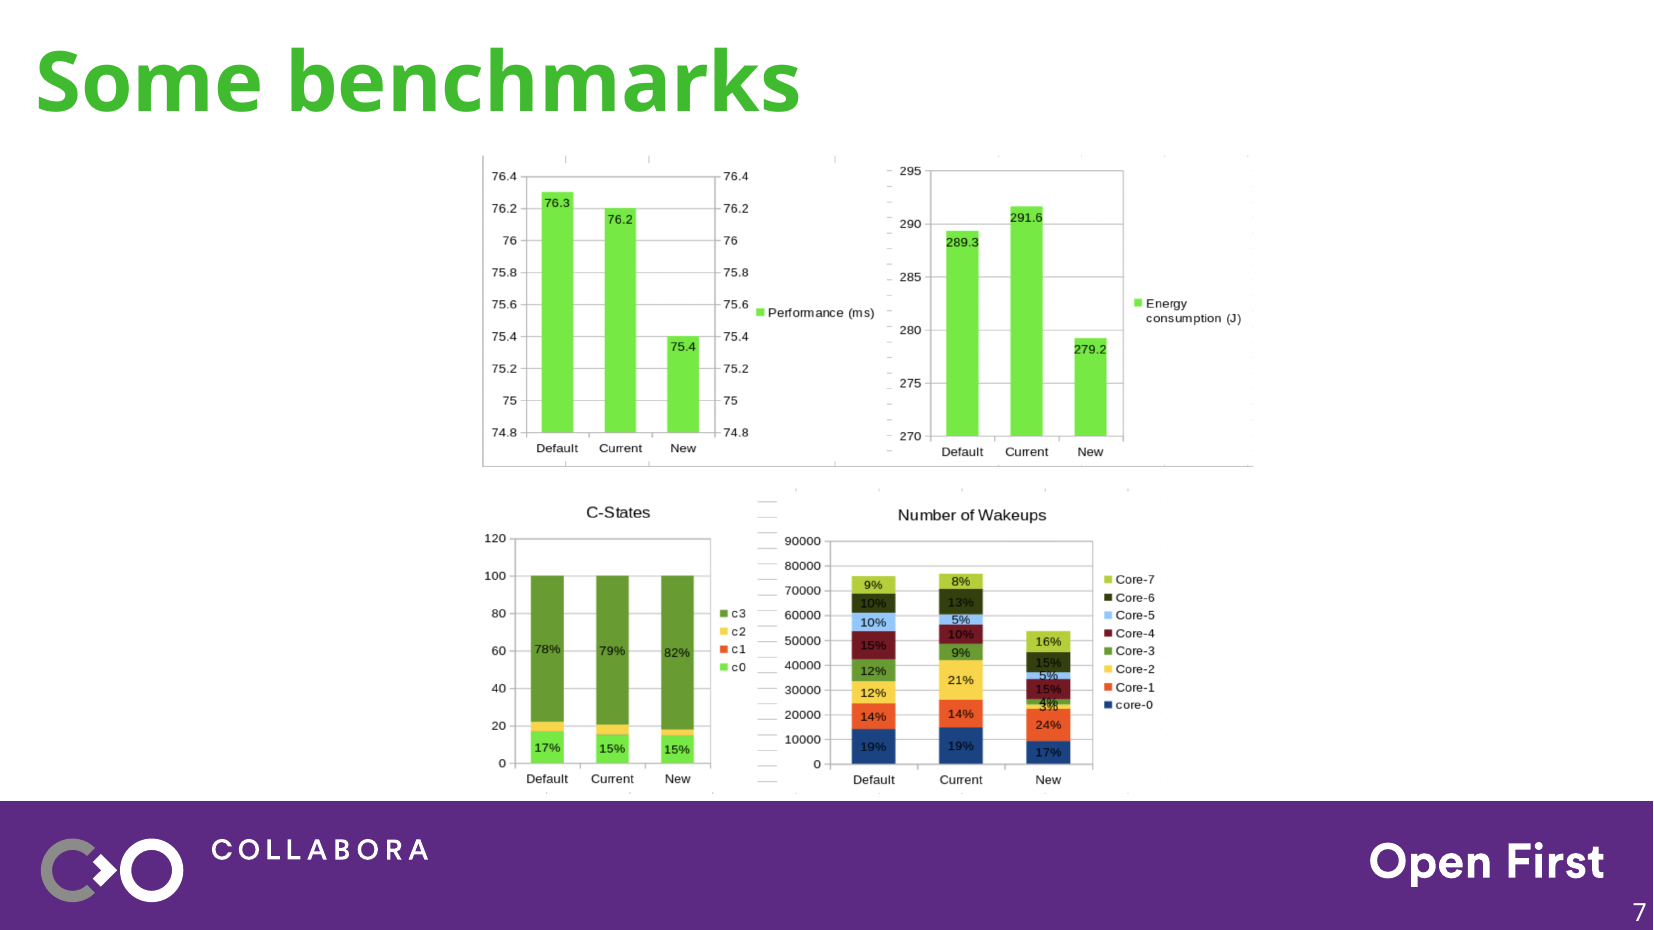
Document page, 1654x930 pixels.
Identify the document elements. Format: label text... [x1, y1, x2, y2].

title Some benchmarks [35, 28, 1608, 192]
picture [474, 144, 1262, 797]
